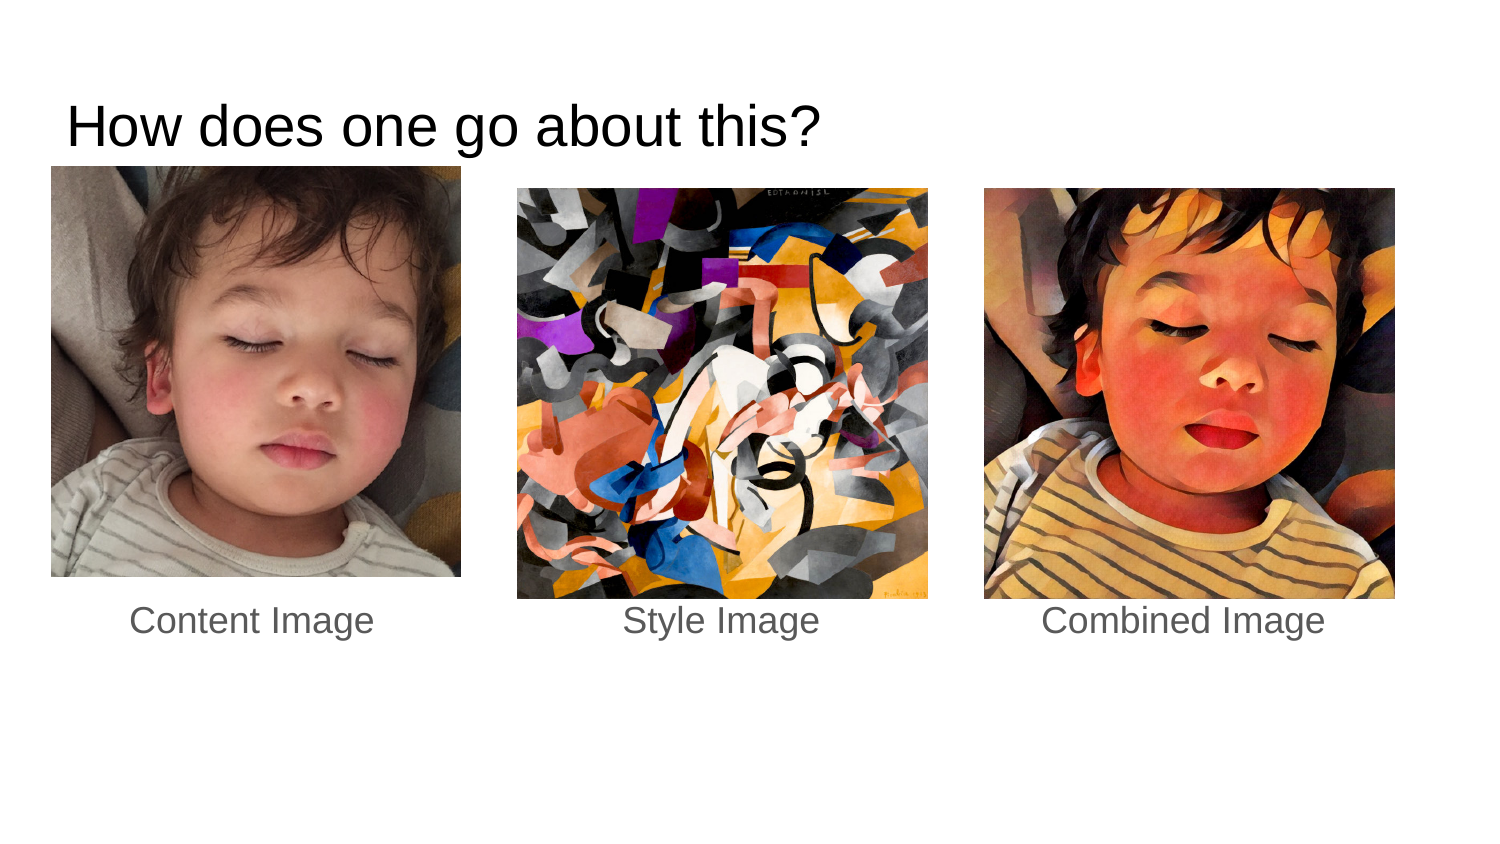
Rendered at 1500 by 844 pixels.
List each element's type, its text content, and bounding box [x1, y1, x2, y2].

list Content Image Style Image Combined Image [51, 189, 1449, 750]
picture [51, 166, 461, 577]
picture [984, 188, 1395, 599]
picture [517, 188, 928, 599]
title How does one go about this? [51, 72, 1449, 167]
